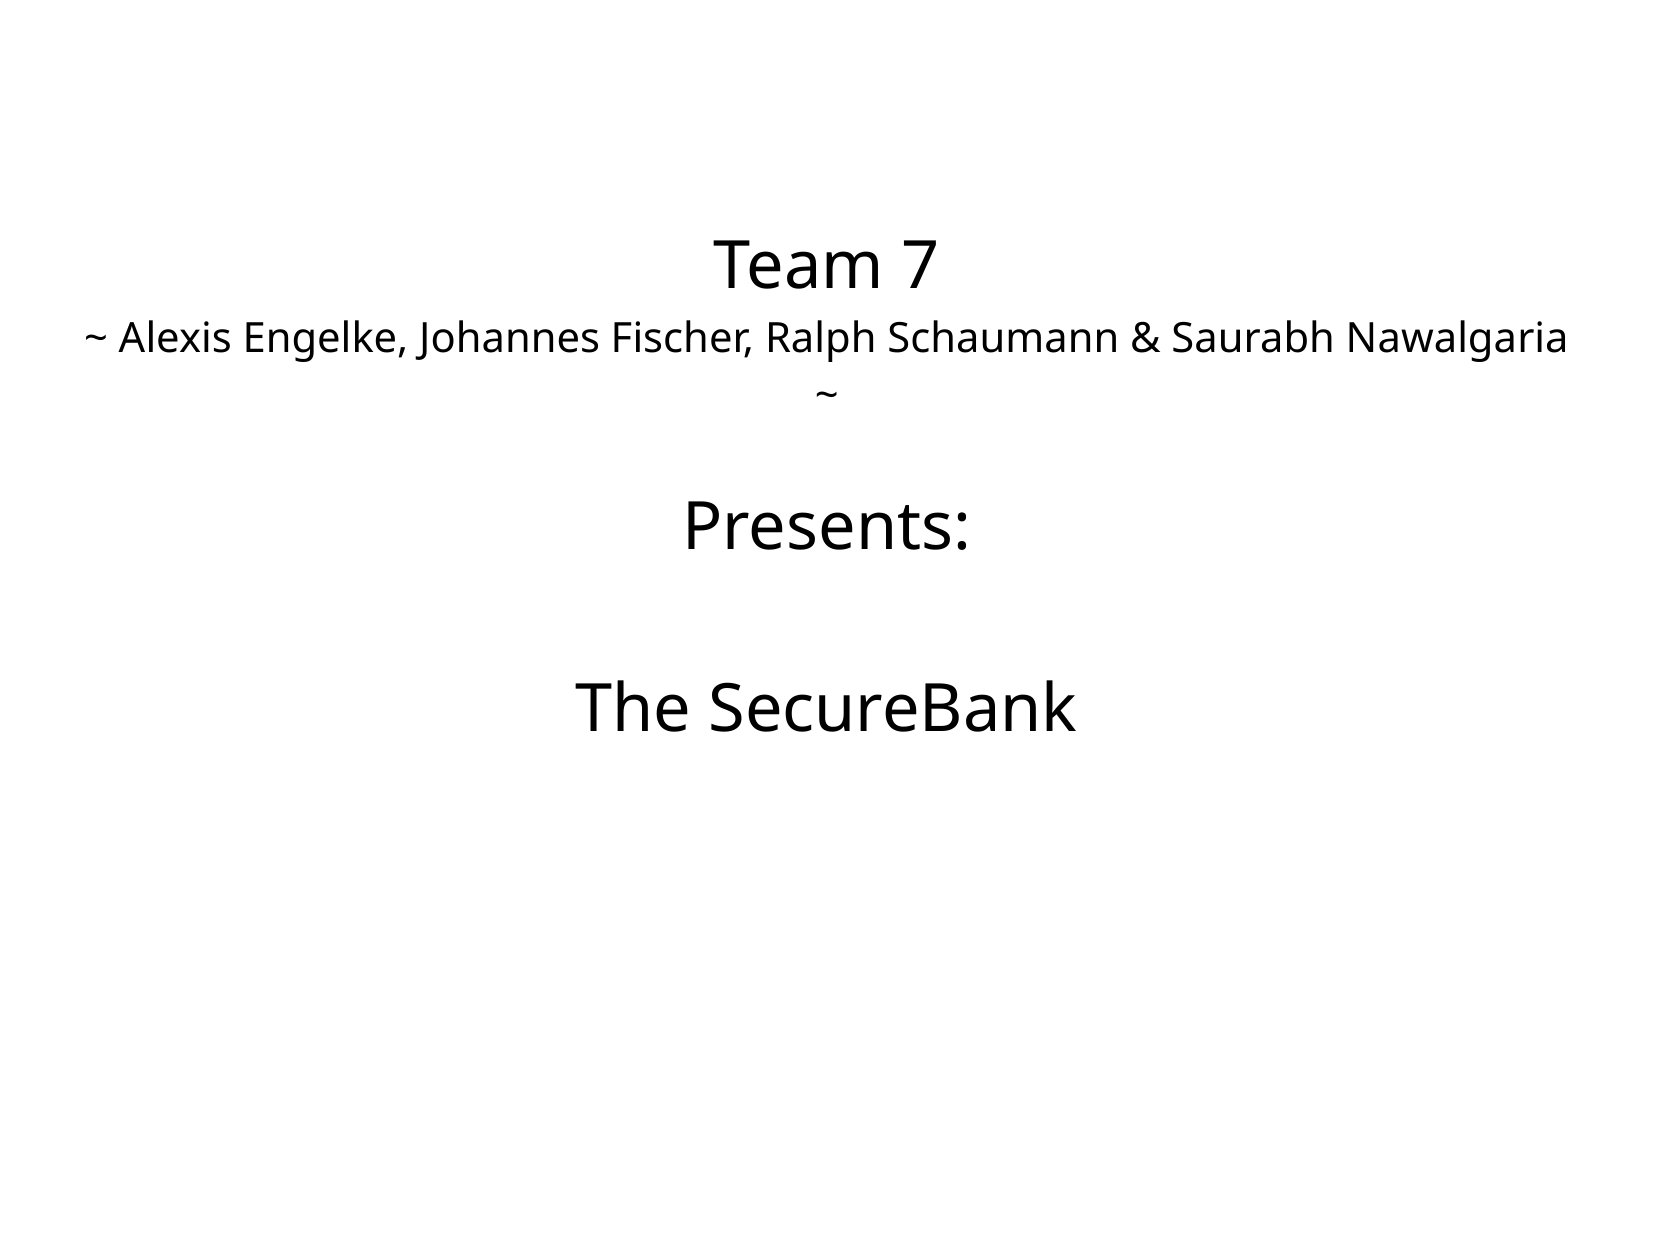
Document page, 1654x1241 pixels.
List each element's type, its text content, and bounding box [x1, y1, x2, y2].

subtitle Team 7 ~ Alexis Engelke, Johannes Fischer, Ralph Schaumann & Saurabh Nawalgaria ~ Presents: The SecureBank [82, 49, 1571, 1010]
